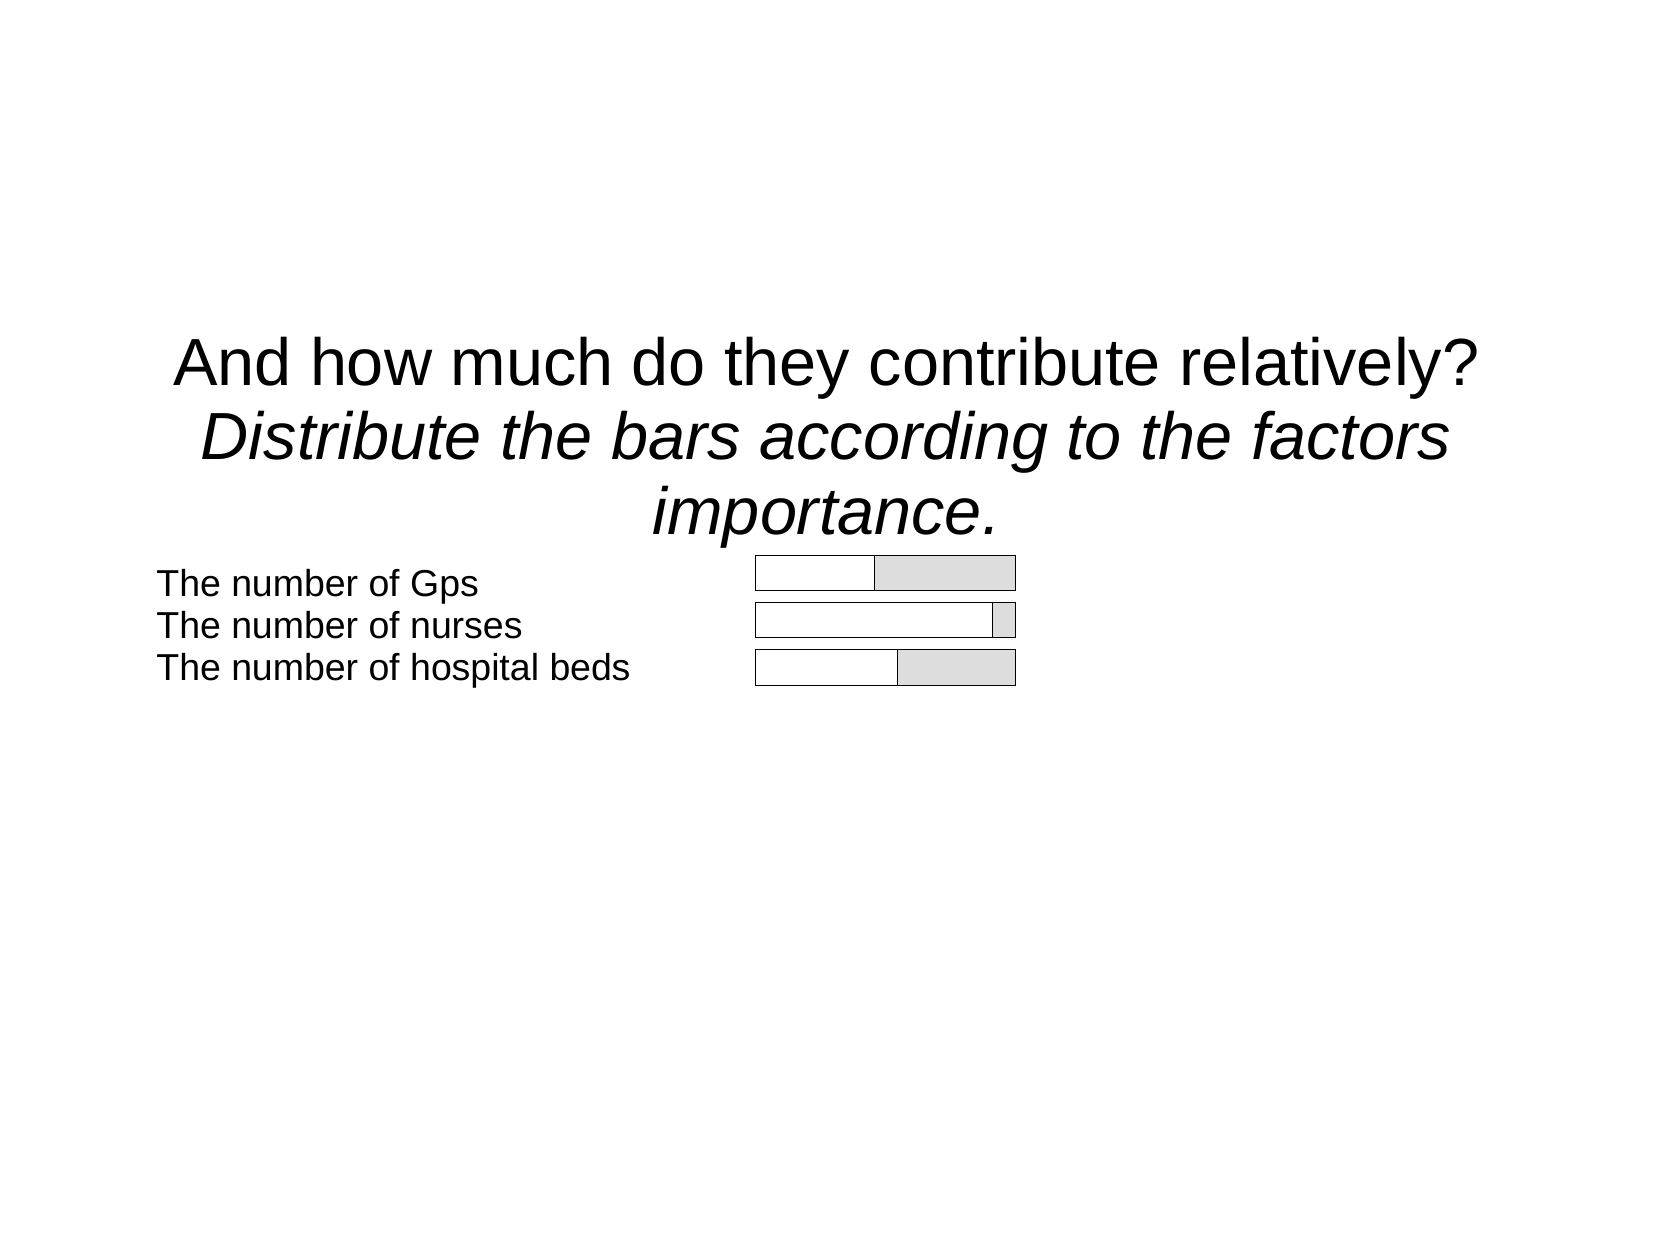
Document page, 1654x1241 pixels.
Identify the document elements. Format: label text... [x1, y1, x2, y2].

text_box [755, 555, 1016, 591]
text_box [755, 649, 1016, 686]
subtitle And how much do they contribute relatively? Distribute the bars according to the factors importance. [82, 47, 1571, 827]
text_box The number of Gps The number of nurses The number of hospital beds [141, 555, 1335, 1012]
text_box [755, 602, 1016, 638]
